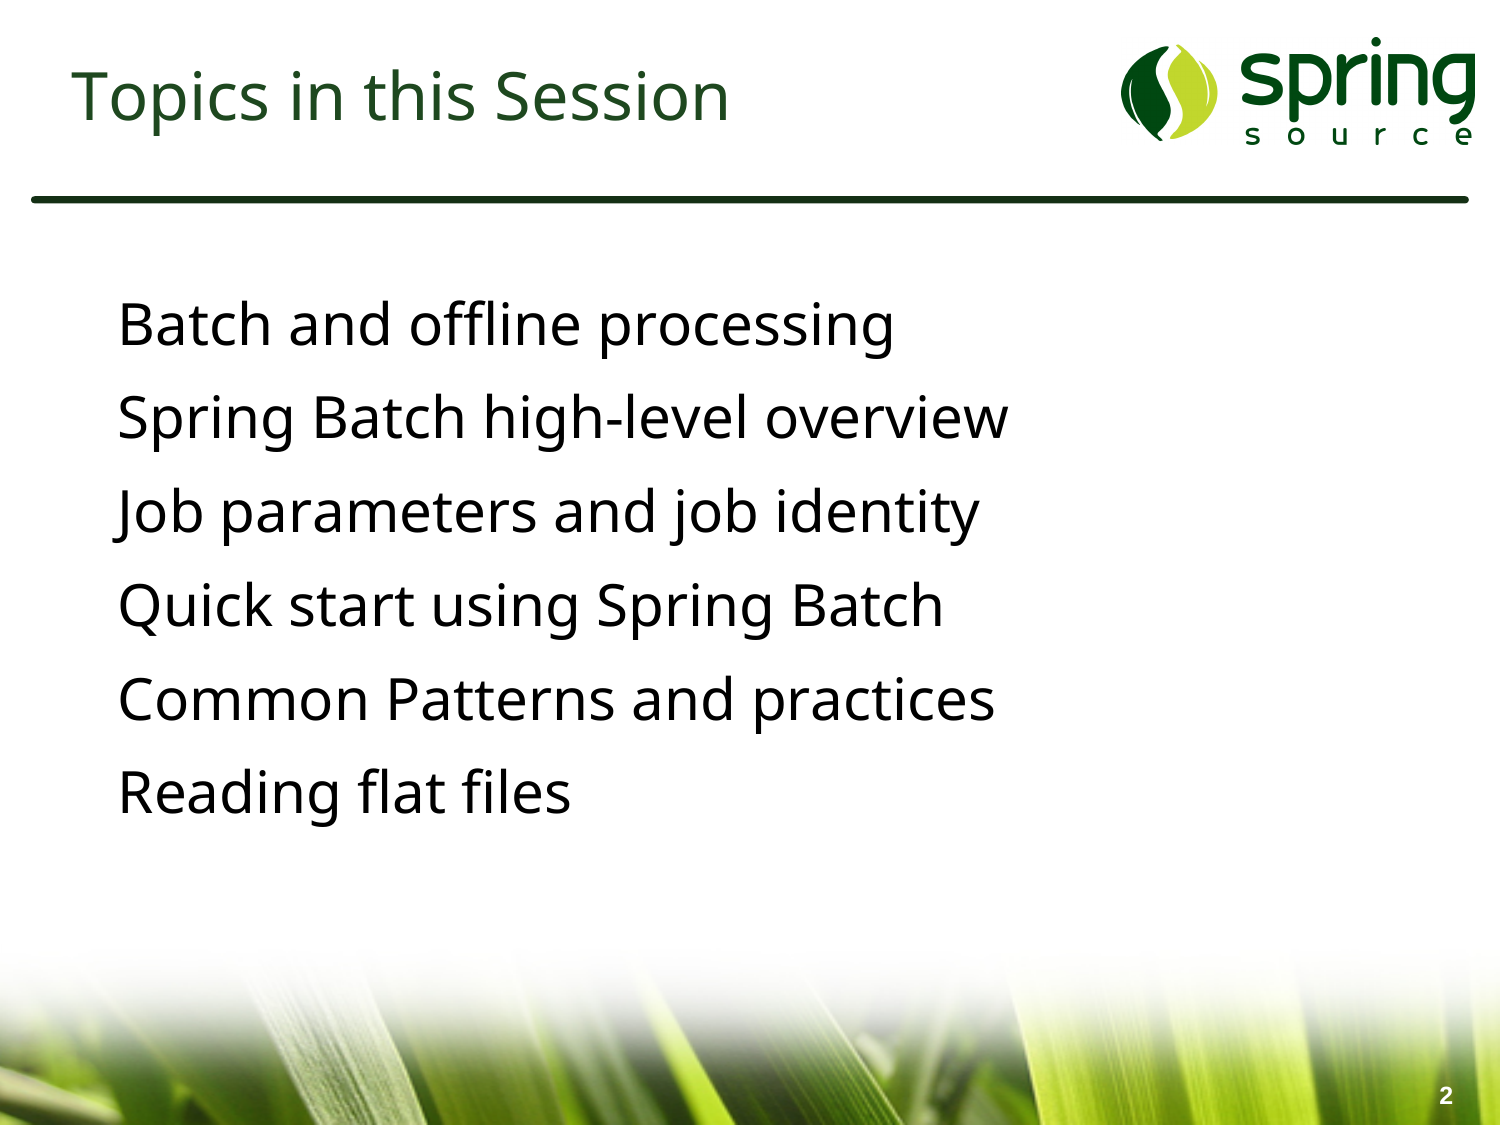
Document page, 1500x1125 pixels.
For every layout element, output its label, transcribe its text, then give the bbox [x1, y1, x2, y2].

picture [1121, 37, 1475, 145]
list Batch and offline processing Spring Batch high-level overview Job parameters and job identity Quick start using Spring Batch Common Patterns and practices Reading flat files [103, 275, 1394, 938]
title Topics in this Session [56, 13, 1089, 176]
picture [0, 944, 1500, 1125]
